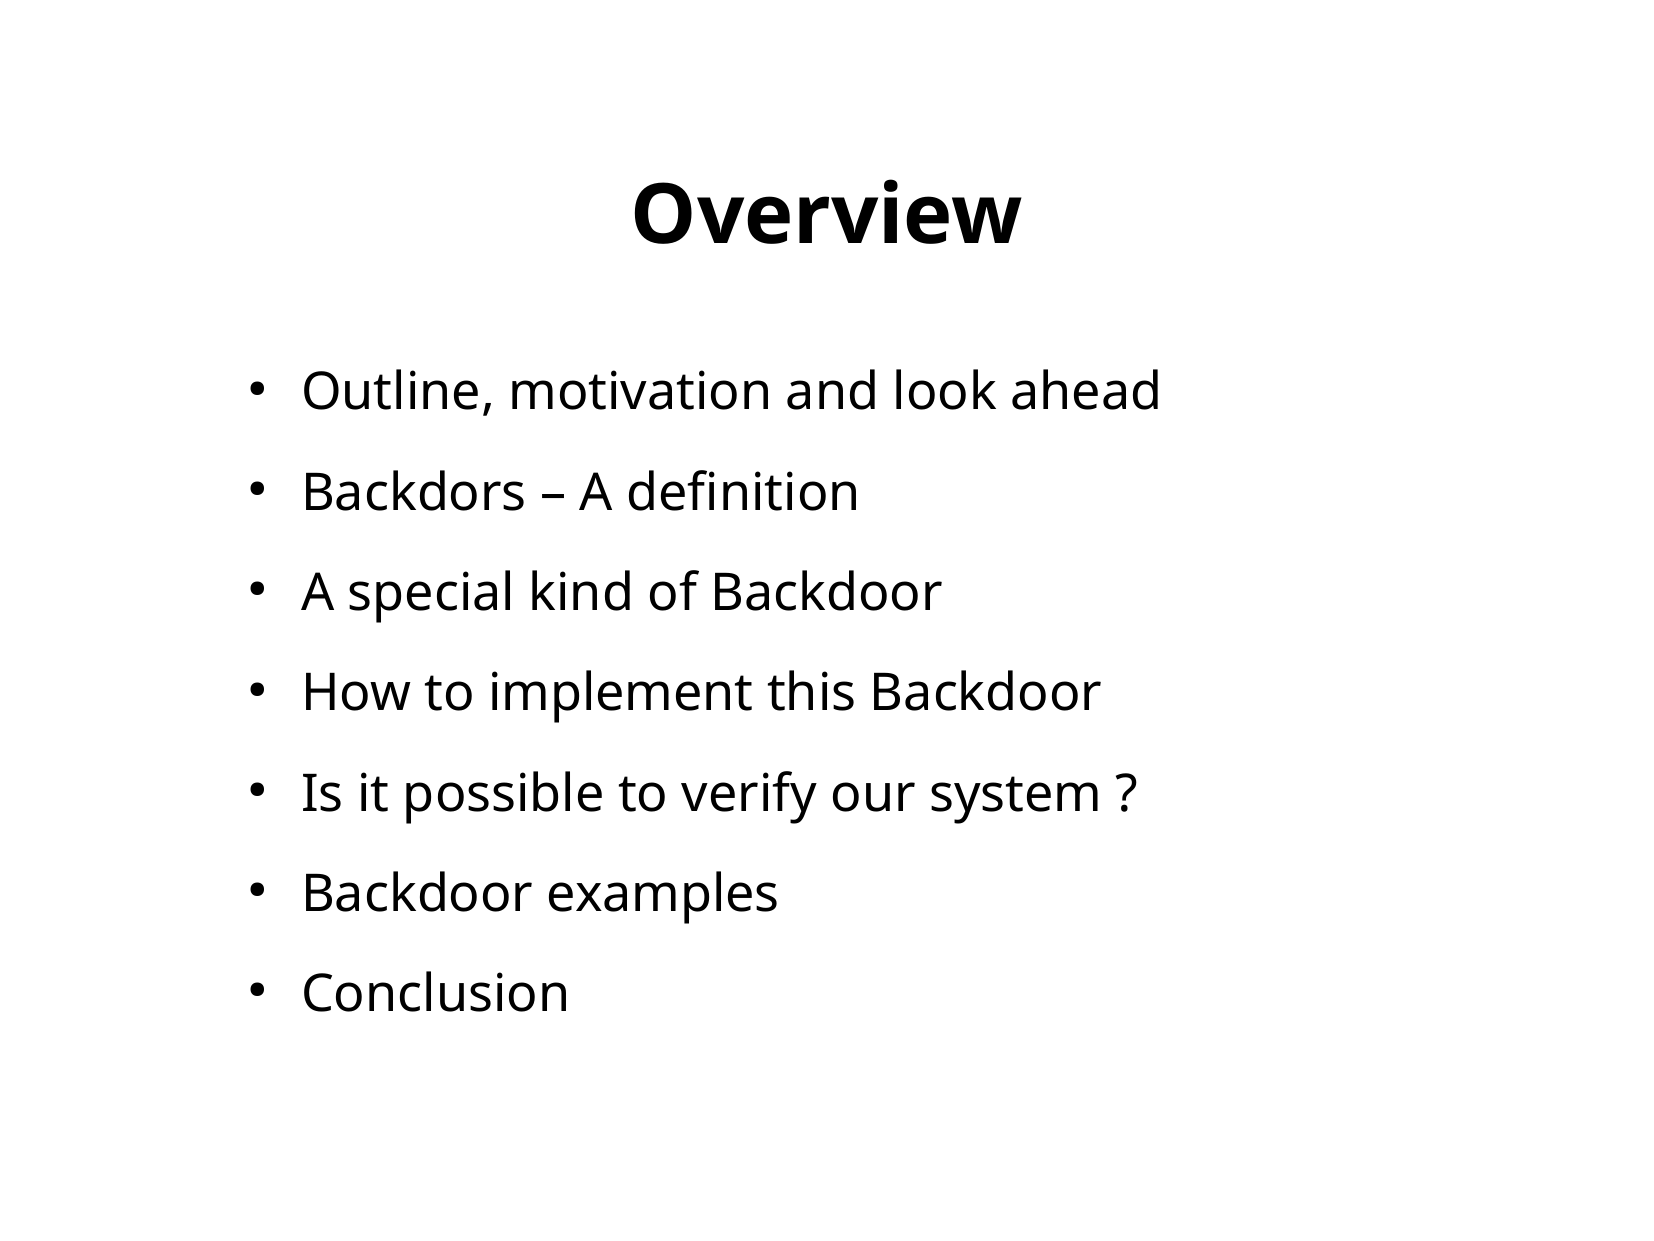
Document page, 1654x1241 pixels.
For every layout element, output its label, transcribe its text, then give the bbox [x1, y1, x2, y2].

text_box Overview [236, 147, 1418, 263]
list Outline, motivation and look ahead Backdors – A definition A special kind of Backdoor How to implement this Backdoor Is it possible to verify our system ? Backdoor examples Conclusion [230, 354, 1477, 1109]
